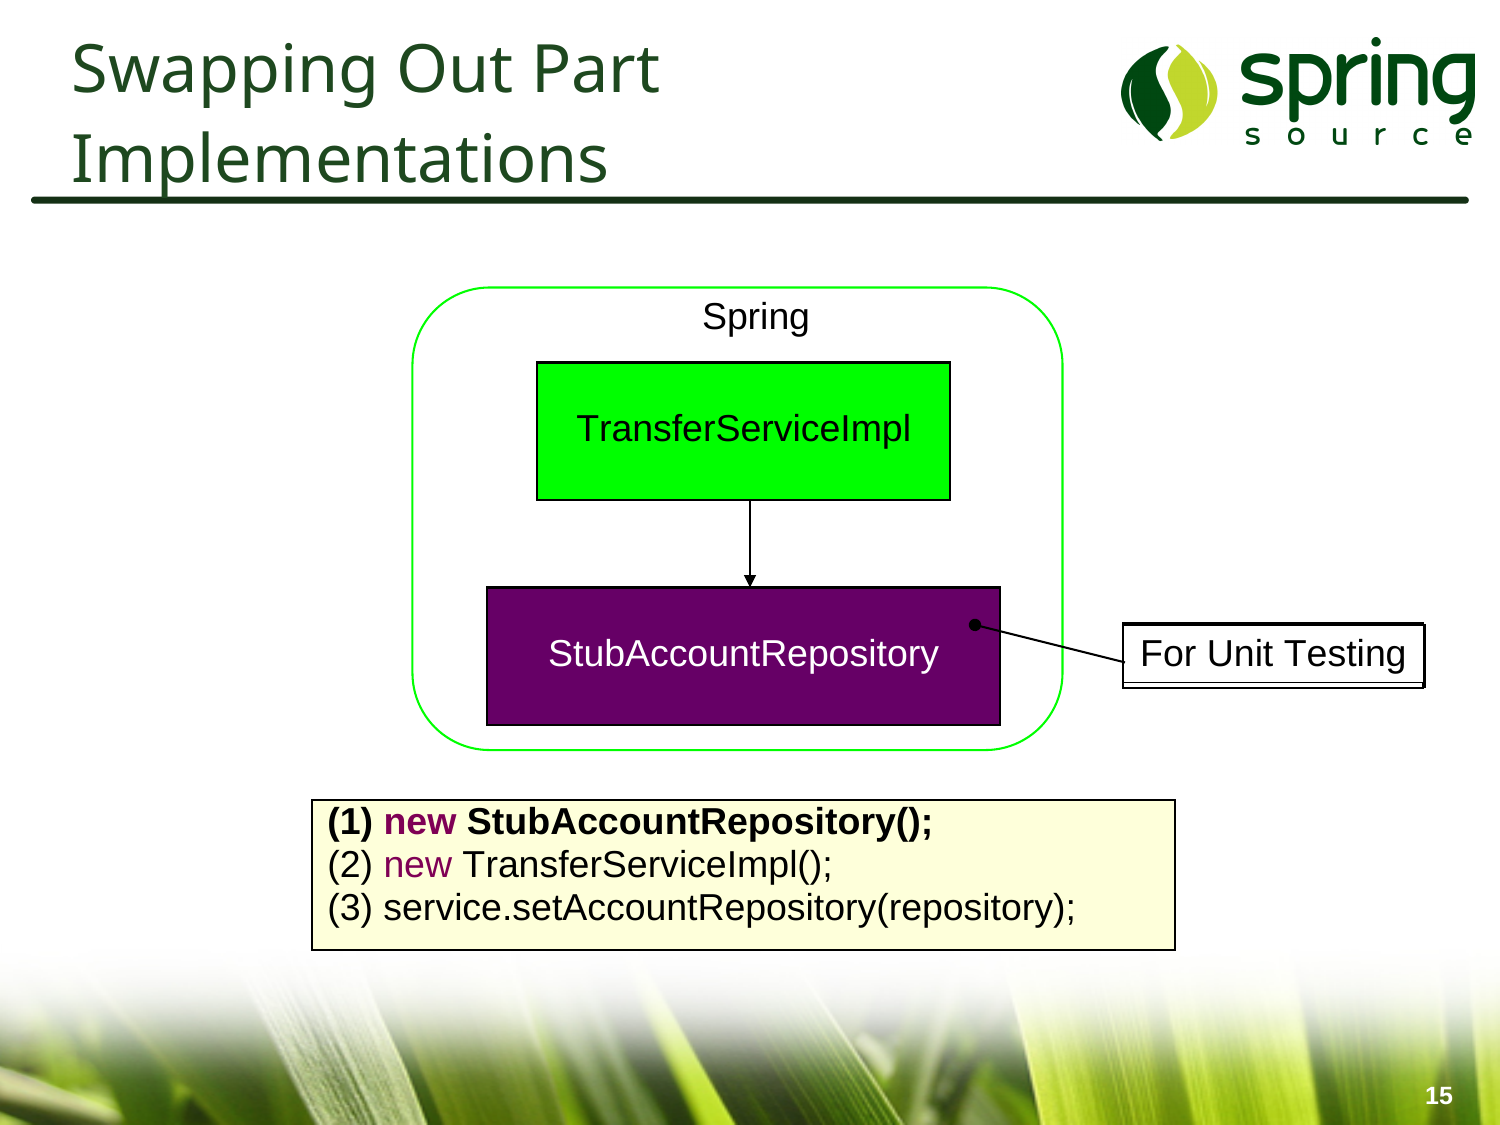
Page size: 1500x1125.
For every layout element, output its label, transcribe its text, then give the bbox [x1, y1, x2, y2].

title Swapping Out Part Implementations [56, 13, 1089, 191]
text_box [537, 458, 950, 500]
text_box TransferServiceImpl [537, 399, 950, 458]
picture [1121, 37, 1475, 145]
text_box [487, 587, 1000, 624]
picture [0, 944, 1500, 1125]
text_box Spring [512, 287, 1000, 345]
text_box For Unit Testing [1123, 624, 1424, 683]
text_box [537, 362, 950, 399]
text_box [1123, 683, 1426, 688]
text_box (1) new StubAccountRepository(); (2) new TransferServiceImpl(); (3) service.setAccountRepository(repository); [312, 800, 1175, 951]
text_box [487, 683, 1000, 725]
text_box StubAccountRepository [487, 624, 1000, 683]
